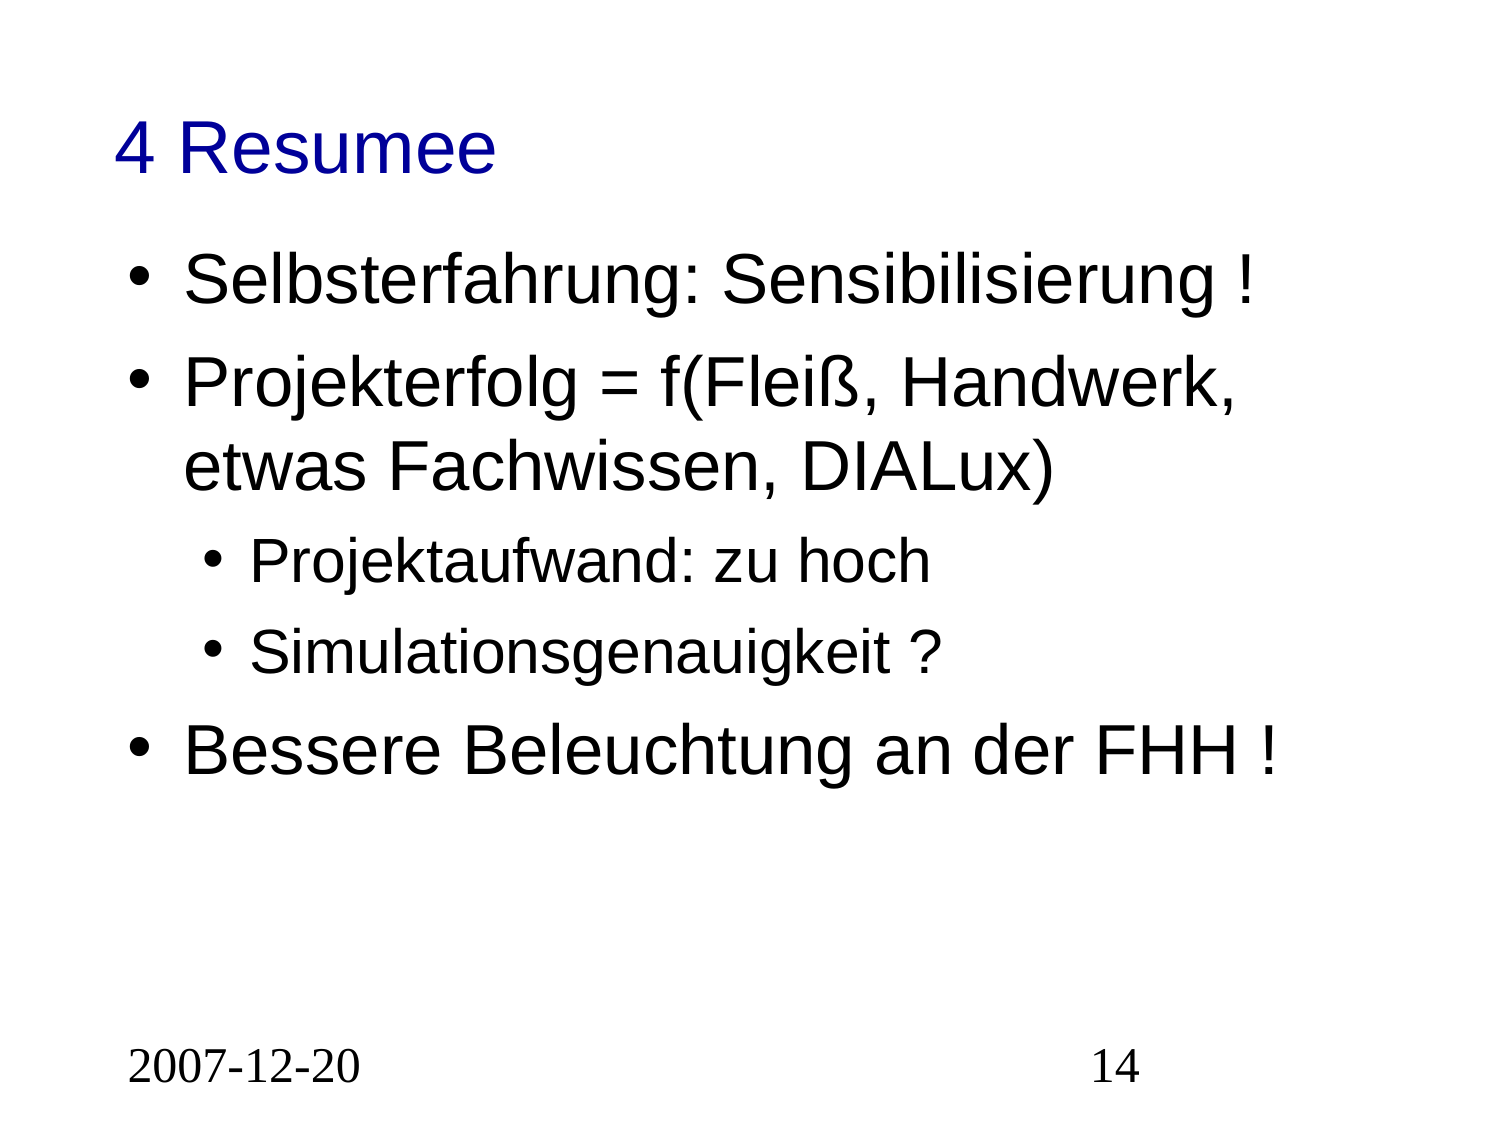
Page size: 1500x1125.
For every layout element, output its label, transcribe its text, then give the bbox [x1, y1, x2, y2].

title 4 Resumee [99, 49, 1375, 238]
list Selbsterfahrung: Sensibilisierung ! Projekterfolg = f(Fleiß, Handwerk, etwas Fachwissen, DIALux) Projektaufwand: zu hoch Simulationsgenauigkeit ? Bessere Beleuchtung an der FHH ! [112, 224, 1401, 976]
